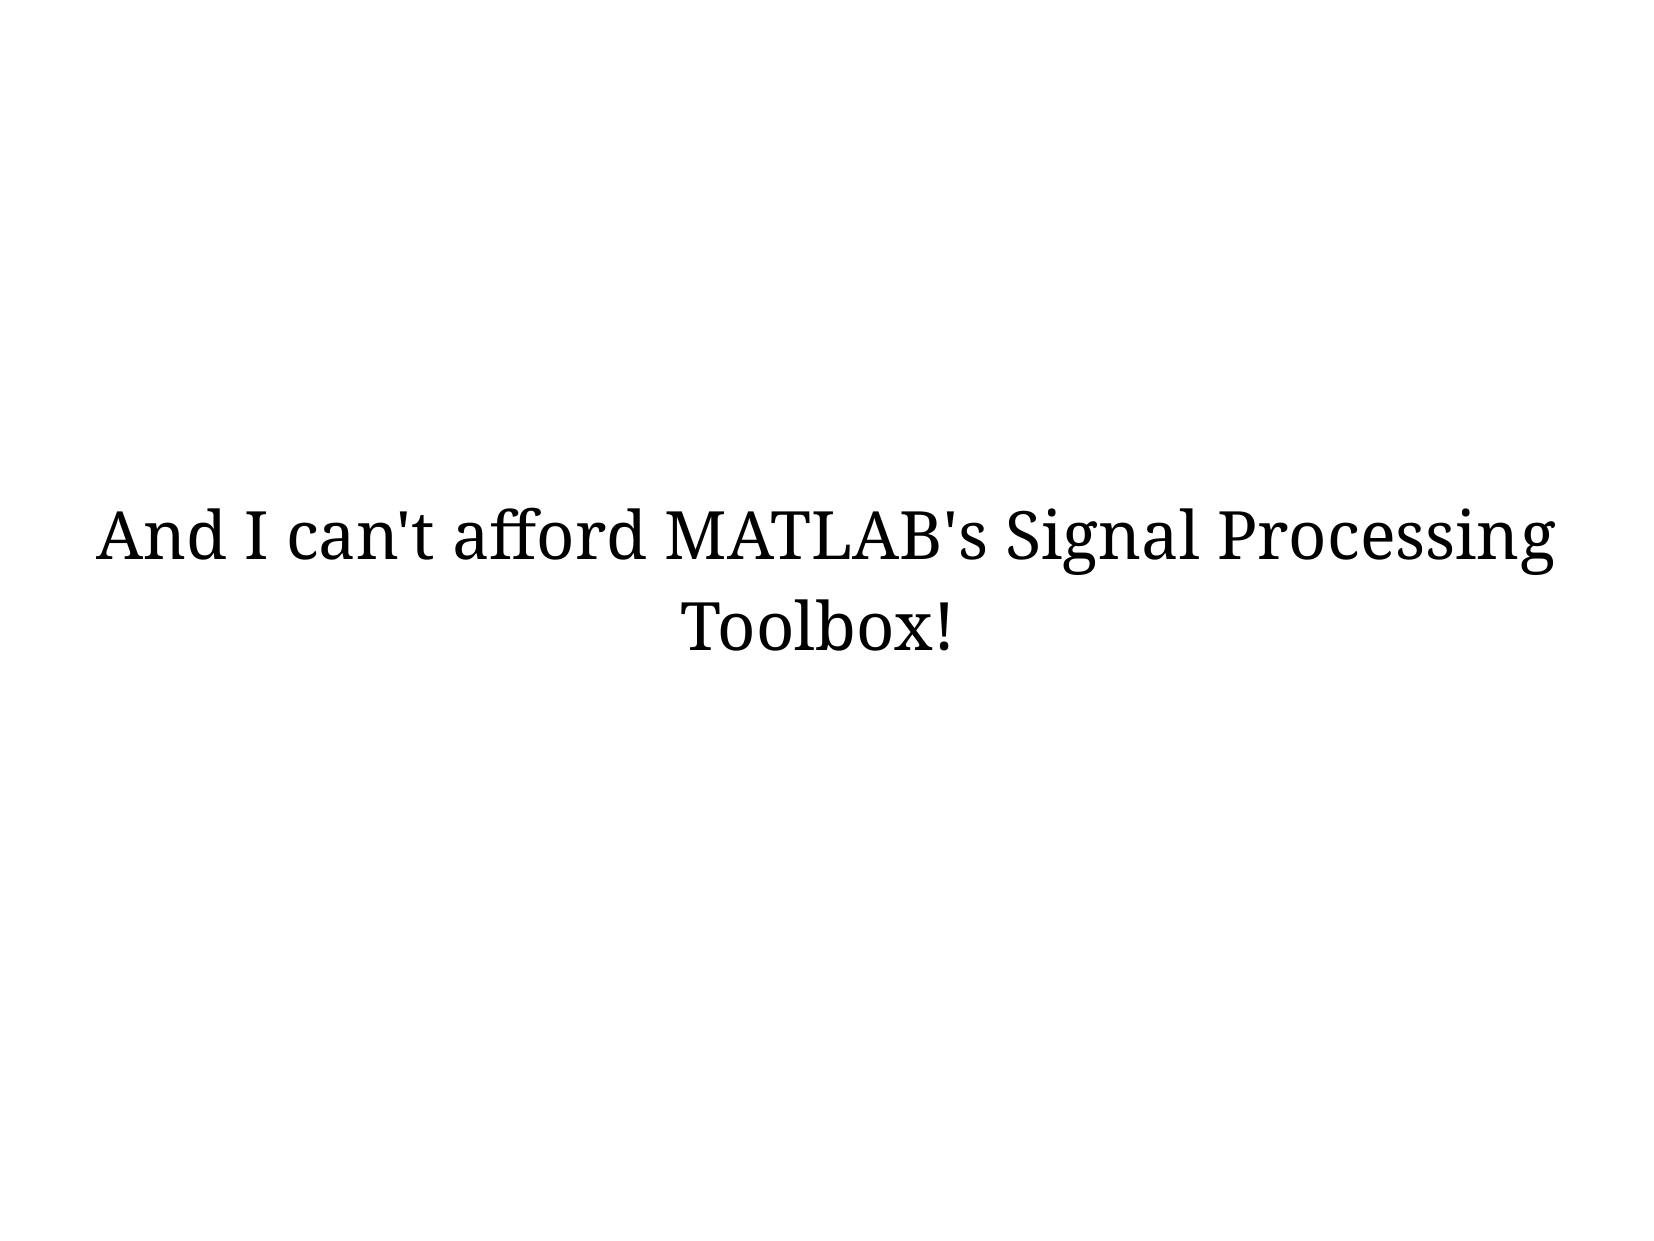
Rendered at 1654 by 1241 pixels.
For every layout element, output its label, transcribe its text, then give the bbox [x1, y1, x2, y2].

subtitle And I can't afford MATLAB's Signal Processing Toolbox! [82, 49, 1571, 1109]
